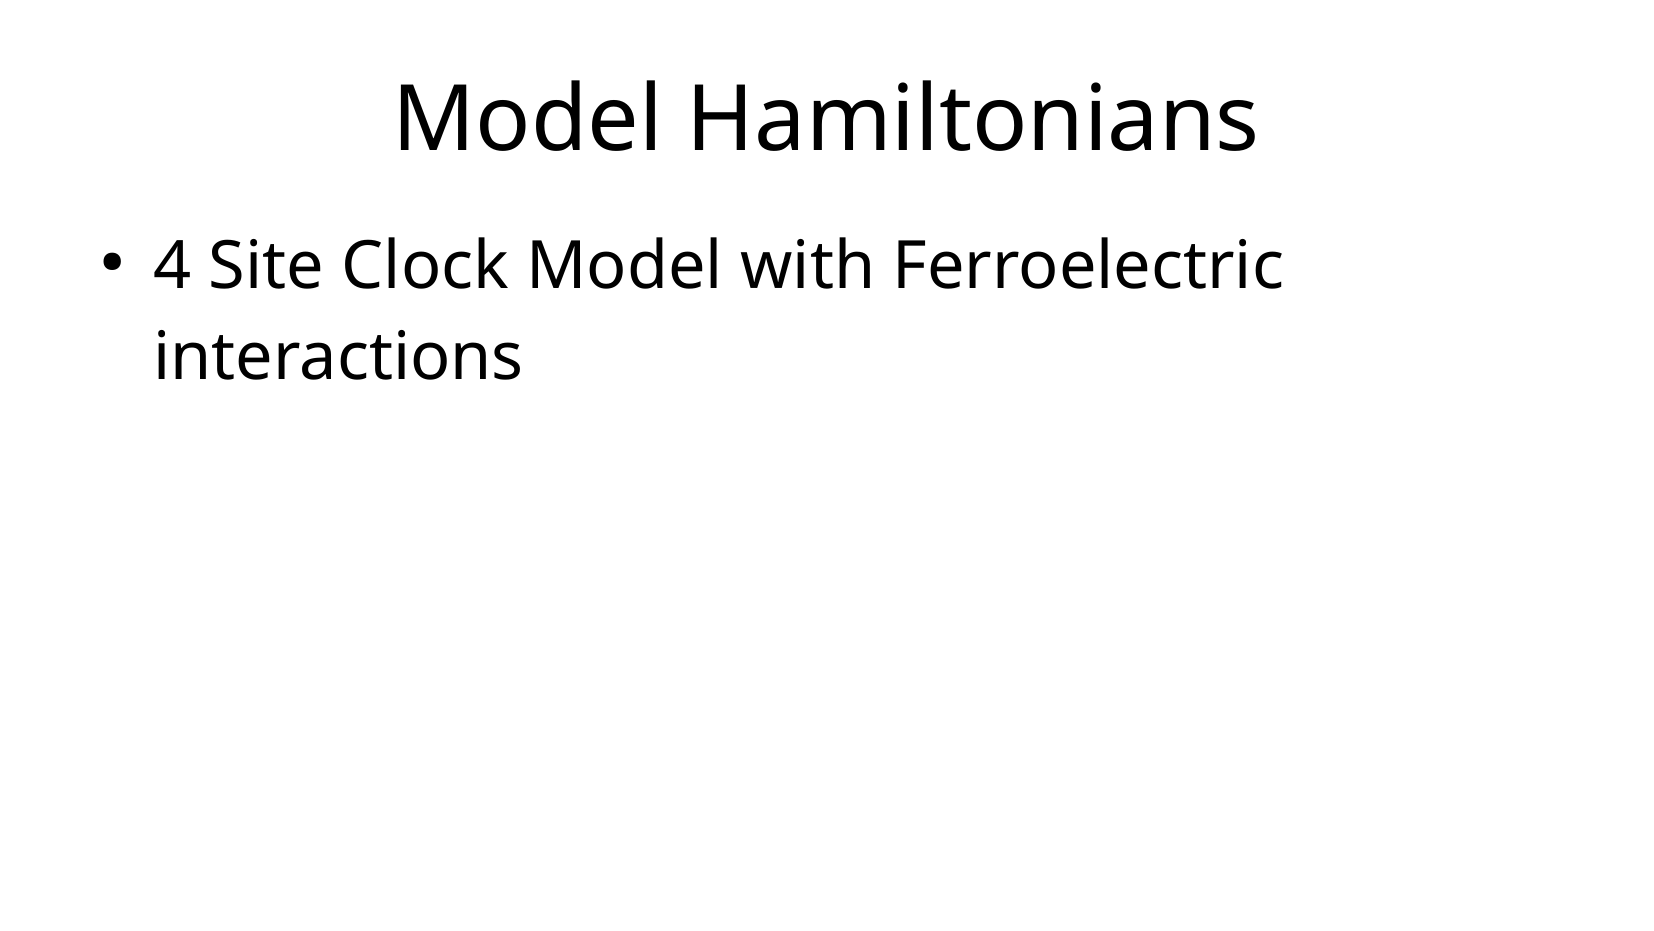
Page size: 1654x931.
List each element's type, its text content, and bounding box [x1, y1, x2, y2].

list 4 Site Clock Model with Ferroelectric interactions [82, 217, 1571, 758]
title Model Hamiltonians [82, 37, 1571, 193]
